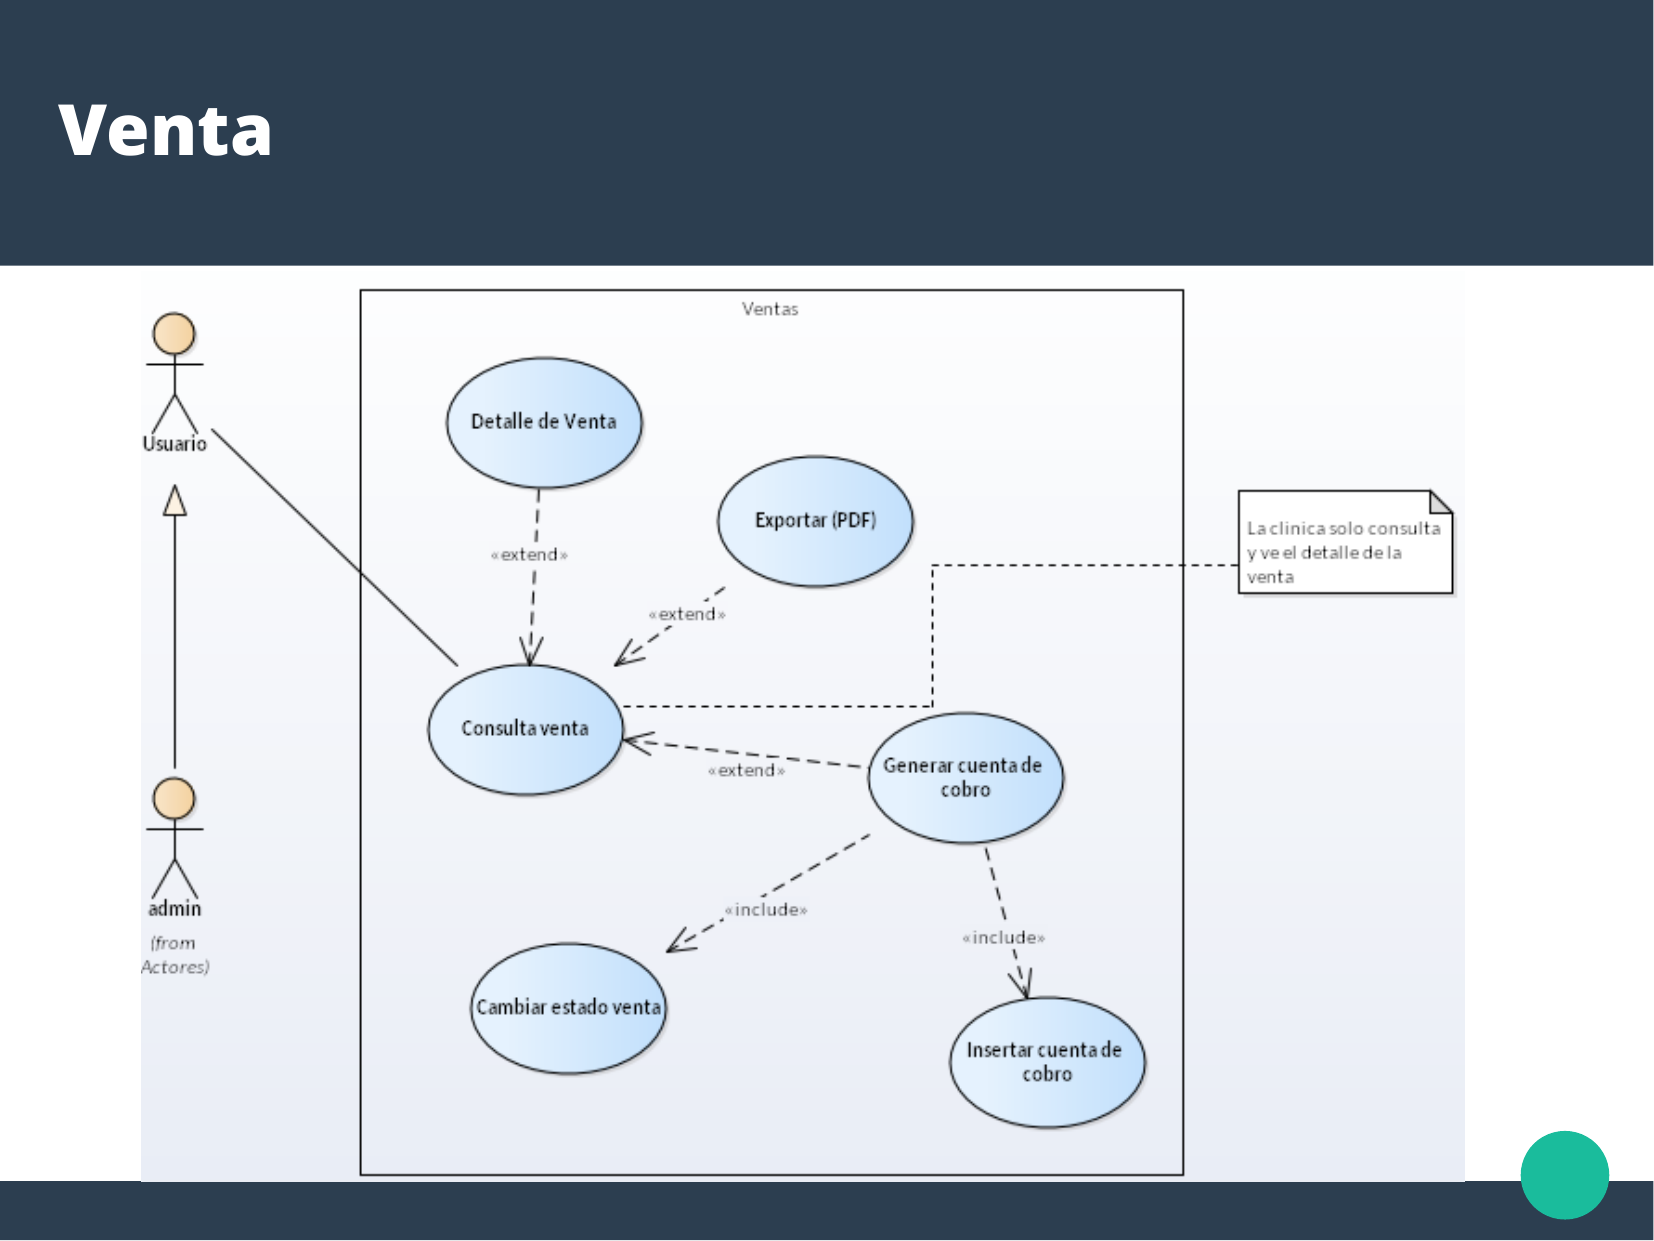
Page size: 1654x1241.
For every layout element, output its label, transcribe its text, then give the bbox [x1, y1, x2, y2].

picture [141, 271, 1465, 1182]
title Venta [59, 49, 1595, 207]
